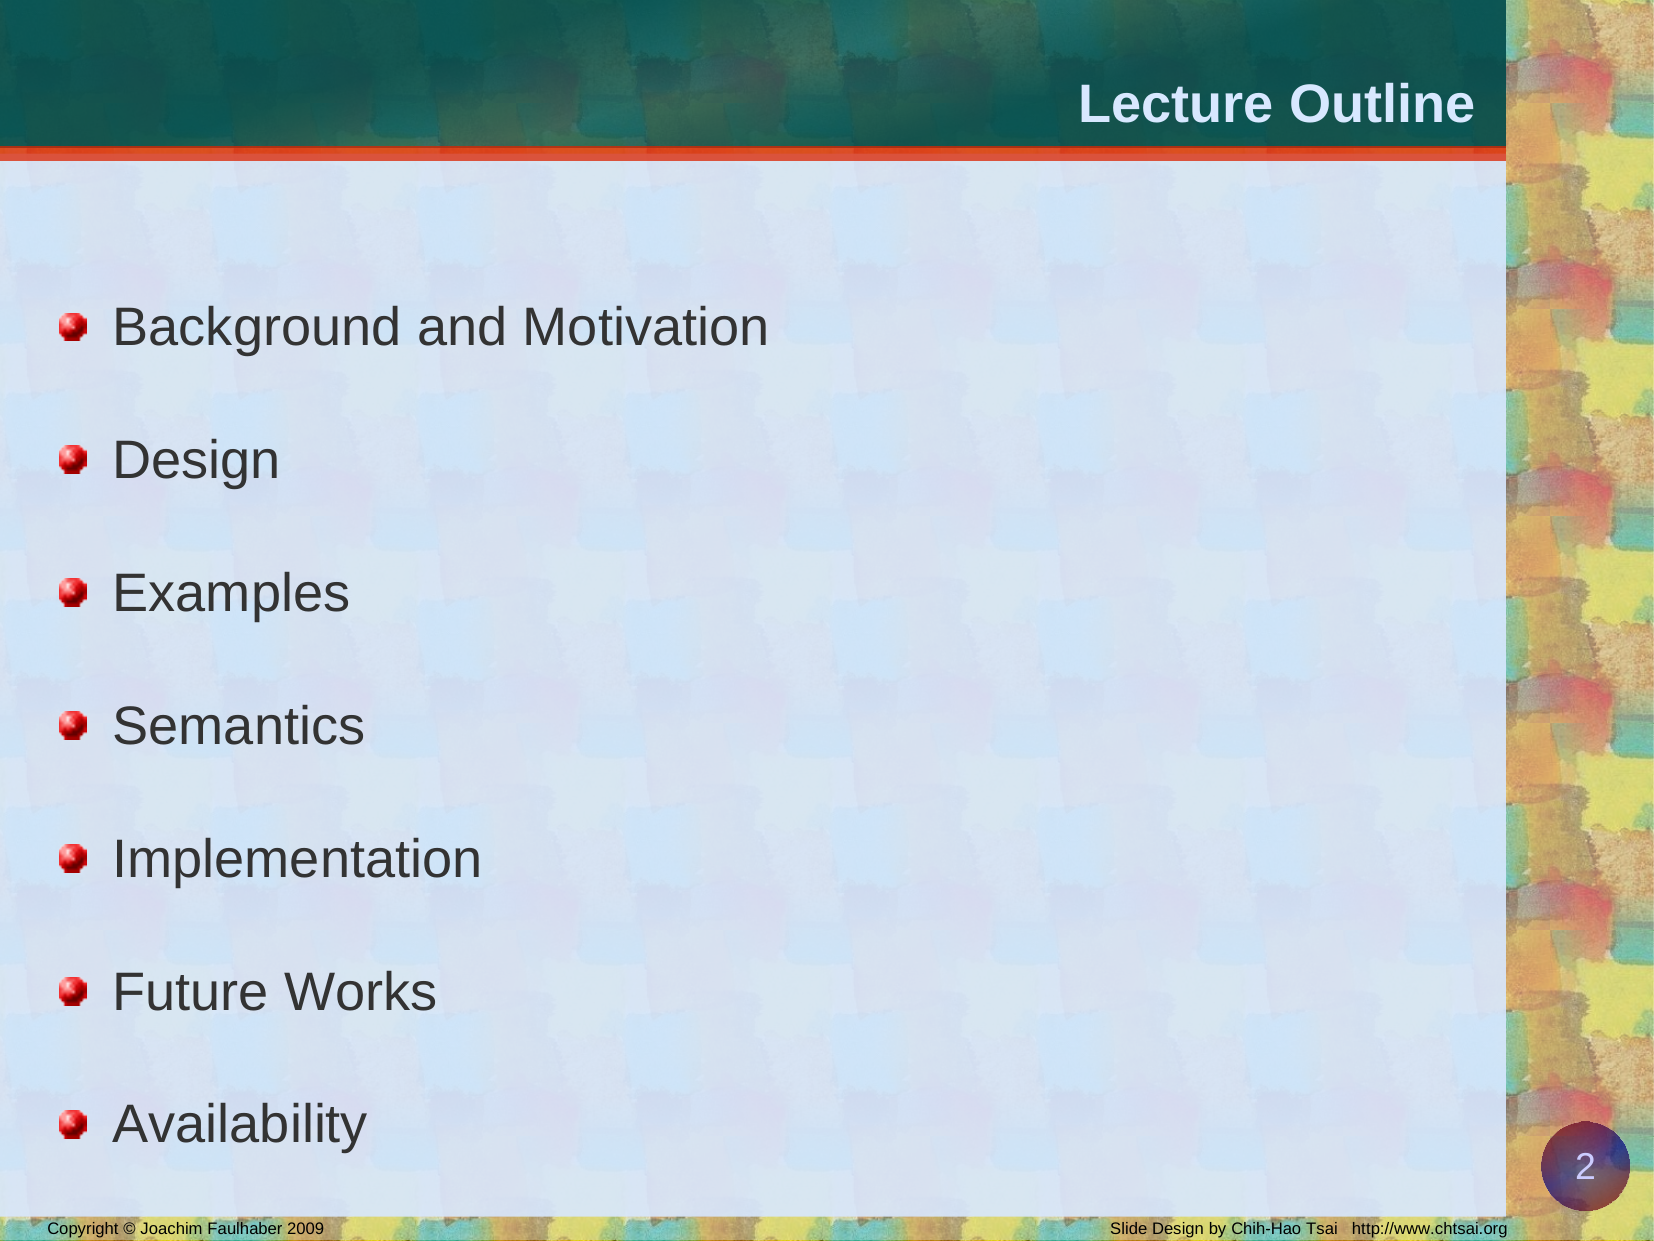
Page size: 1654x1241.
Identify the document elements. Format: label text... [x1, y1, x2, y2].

list Background and Motivation Design Examples Semantics Implementation Future Works Availability [59, 236, 1418, 1182]
title Lecture Outline [29, 59, 1477, 148]
